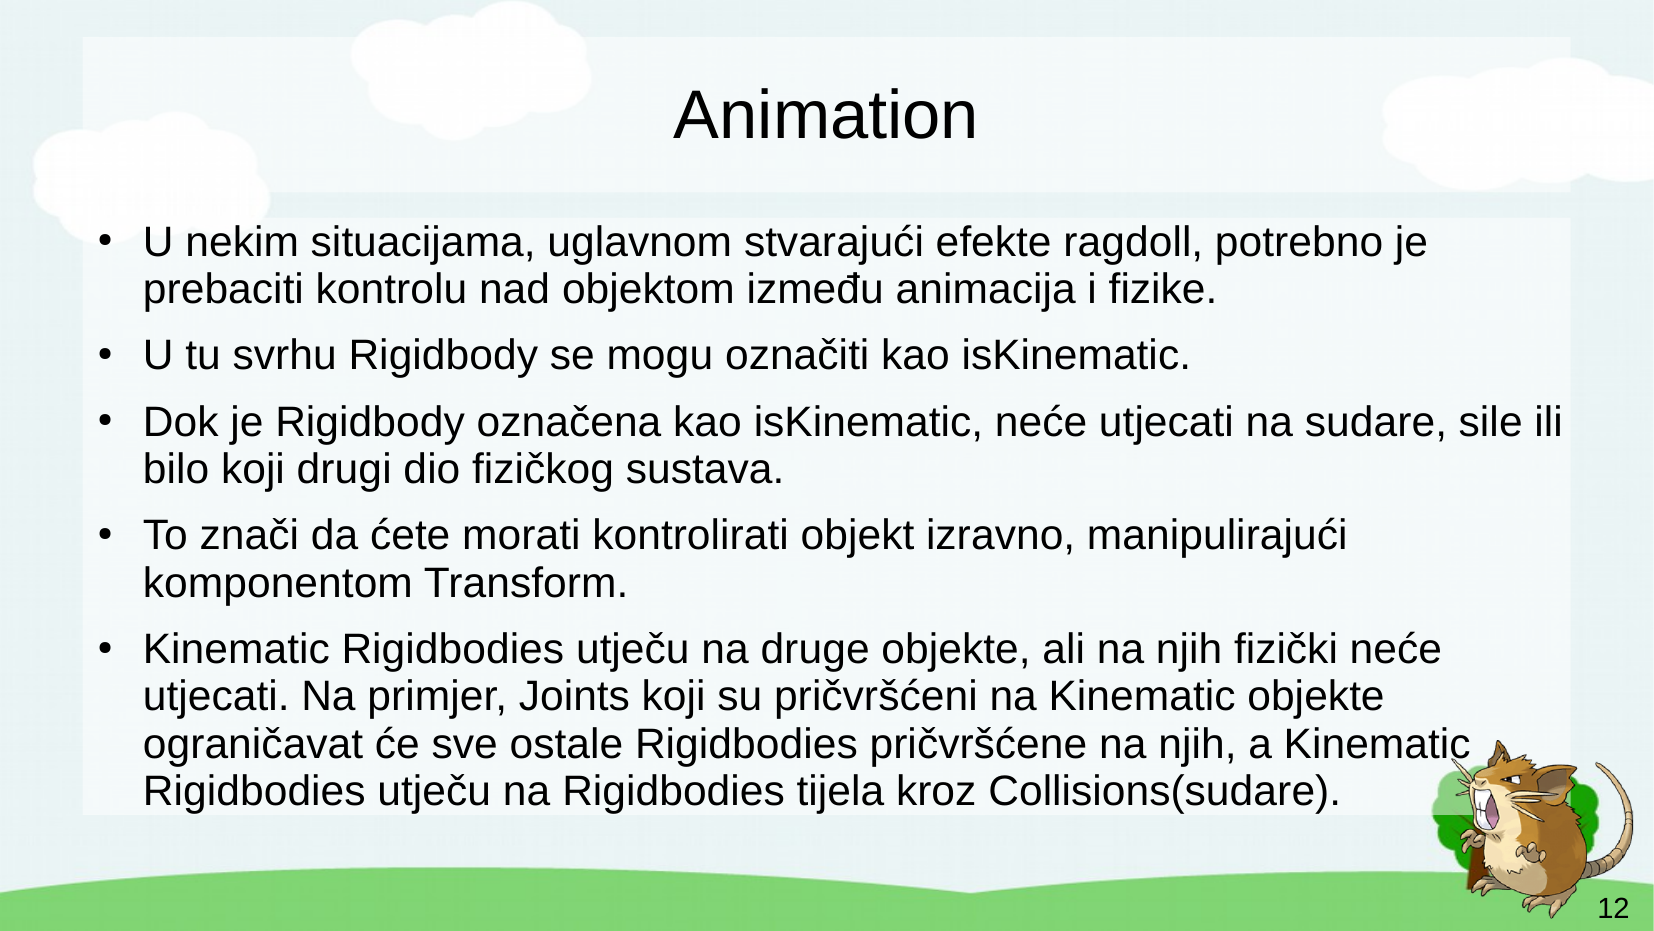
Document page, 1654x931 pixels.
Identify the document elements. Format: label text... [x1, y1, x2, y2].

list U nekim situacijama, uglavnom stvarajući efekte ragdoll, potrebno je prebaciti kontrolu nad objektom između animacija i fizike. U tu svrhu Rigidbody se mogu označiti kao isKinematic. Dok je Rigidbody označena kao isKinematic, neće utjecati na sudare, sile ili bilo koji drugi dio fizičkog sustava. To znači da ćete morati kontrolirati objekt izravno, manipulirajući komponentom Transform. Kinematic Rigidbodies utječu na druge objekte, ali na njih fizički neće utjecati. Na primjer, Joints koji su pričvršćeni na Kinematic objekte ograničavat će sve ostale Rigidbodies pričvršćene na njih, a Kinematic Rigidbodies utječu na Rigidbodies tijela kroz Collisions(sudare). [82, 217, 1571, 815]
title Animation [82, 36, 1571, 193]
picture [0, 0, 1654, 931]
